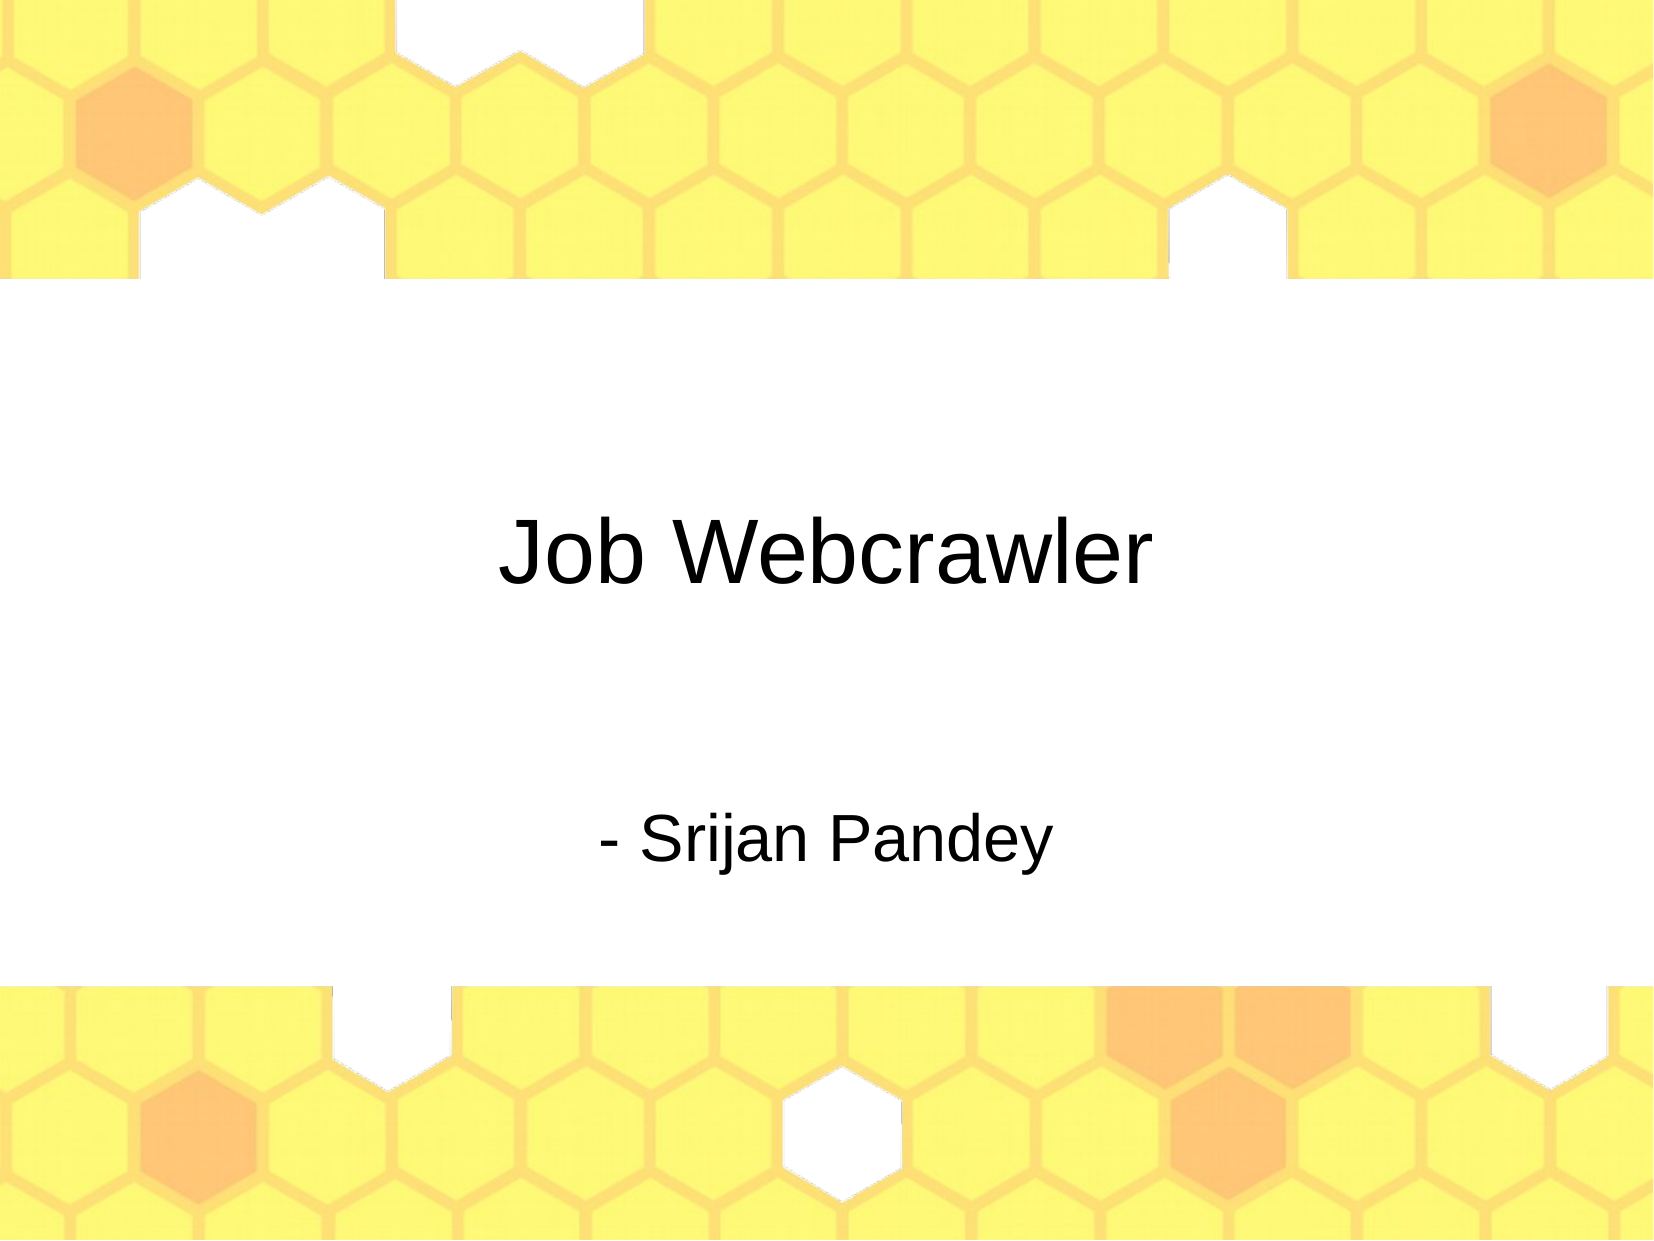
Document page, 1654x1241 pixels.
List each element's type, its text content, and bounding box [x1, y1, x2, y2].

title Job Webcrawler [82, 418, 1571, 686]
picture [0, 0, 1654, 279]
picture [0, 986, 1654, 1240]
subtitle - Srijan Pandey [82, 744, 1571, 934]
